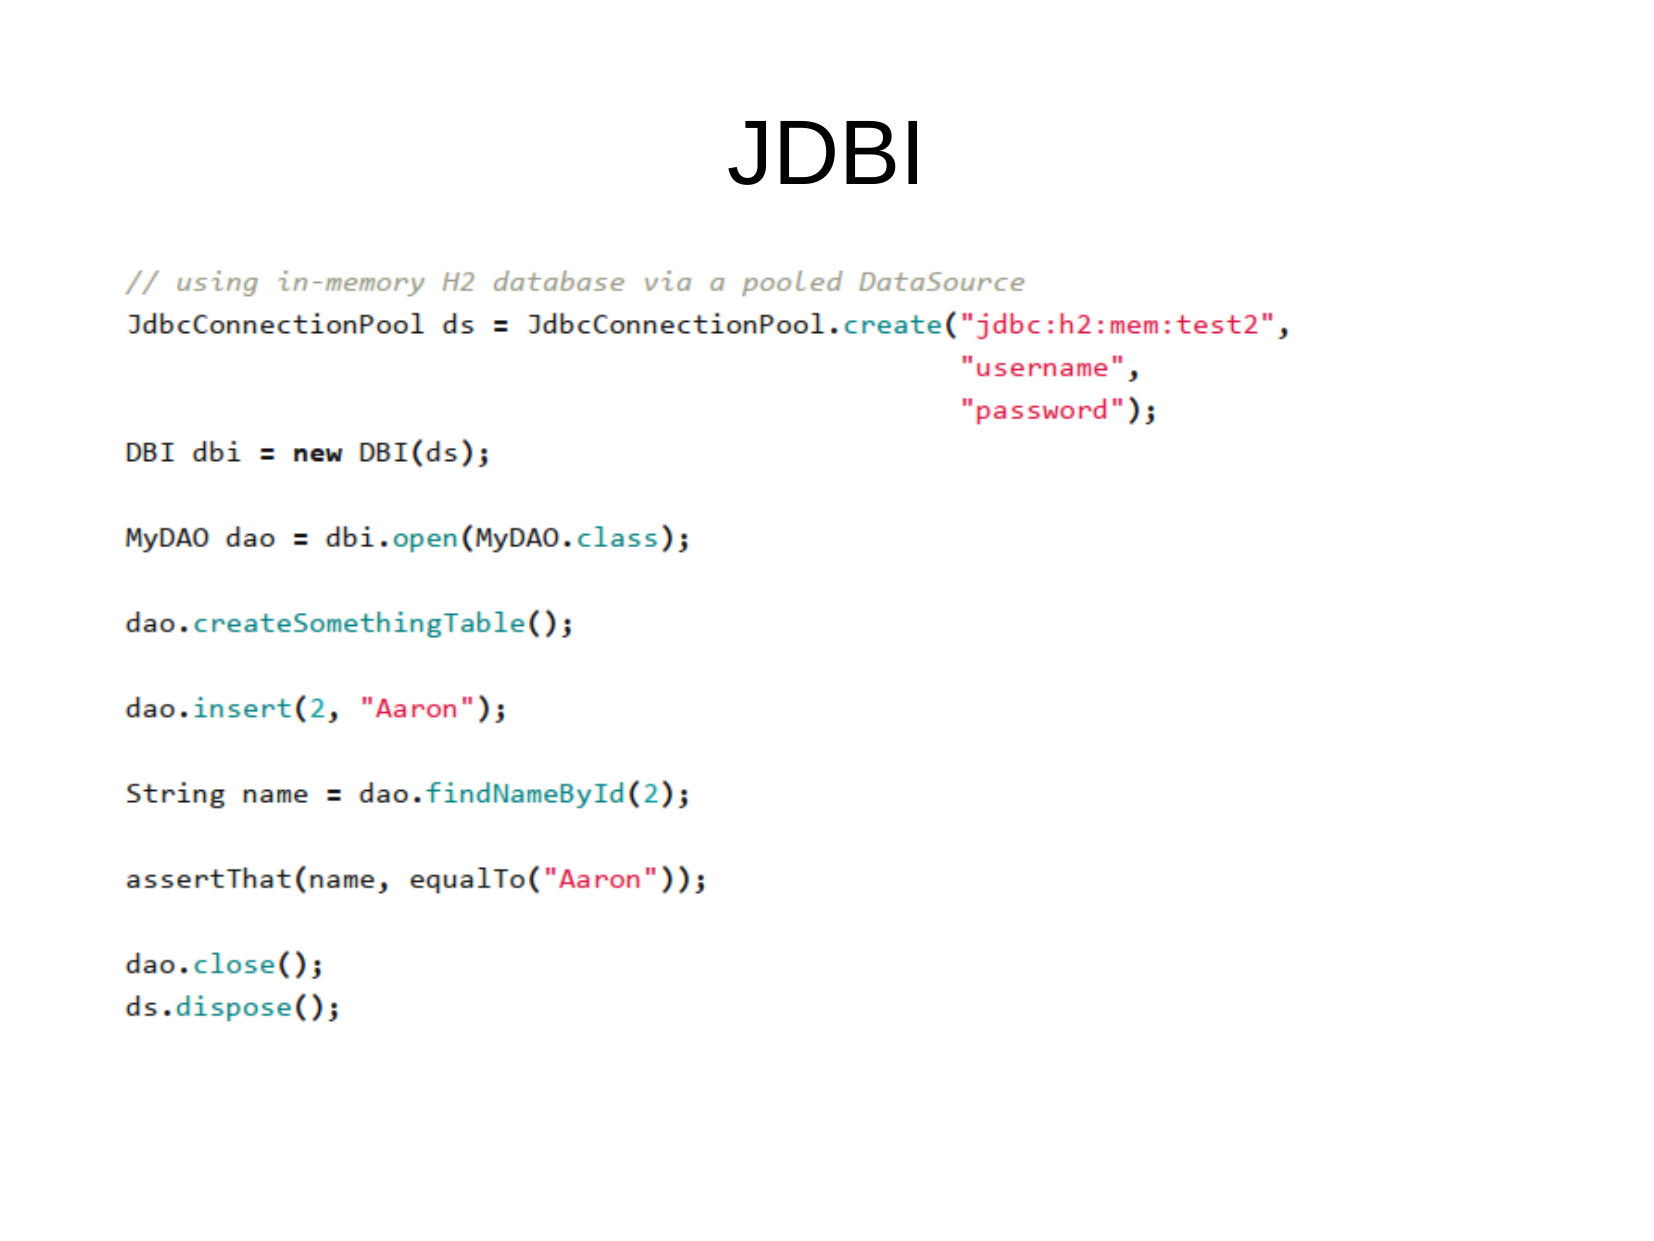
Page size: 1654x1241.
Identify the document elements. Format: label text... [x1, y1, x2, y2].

picture [104, 256, 1571, 1044]
title JDBI [82, 49, 1571, 257]
